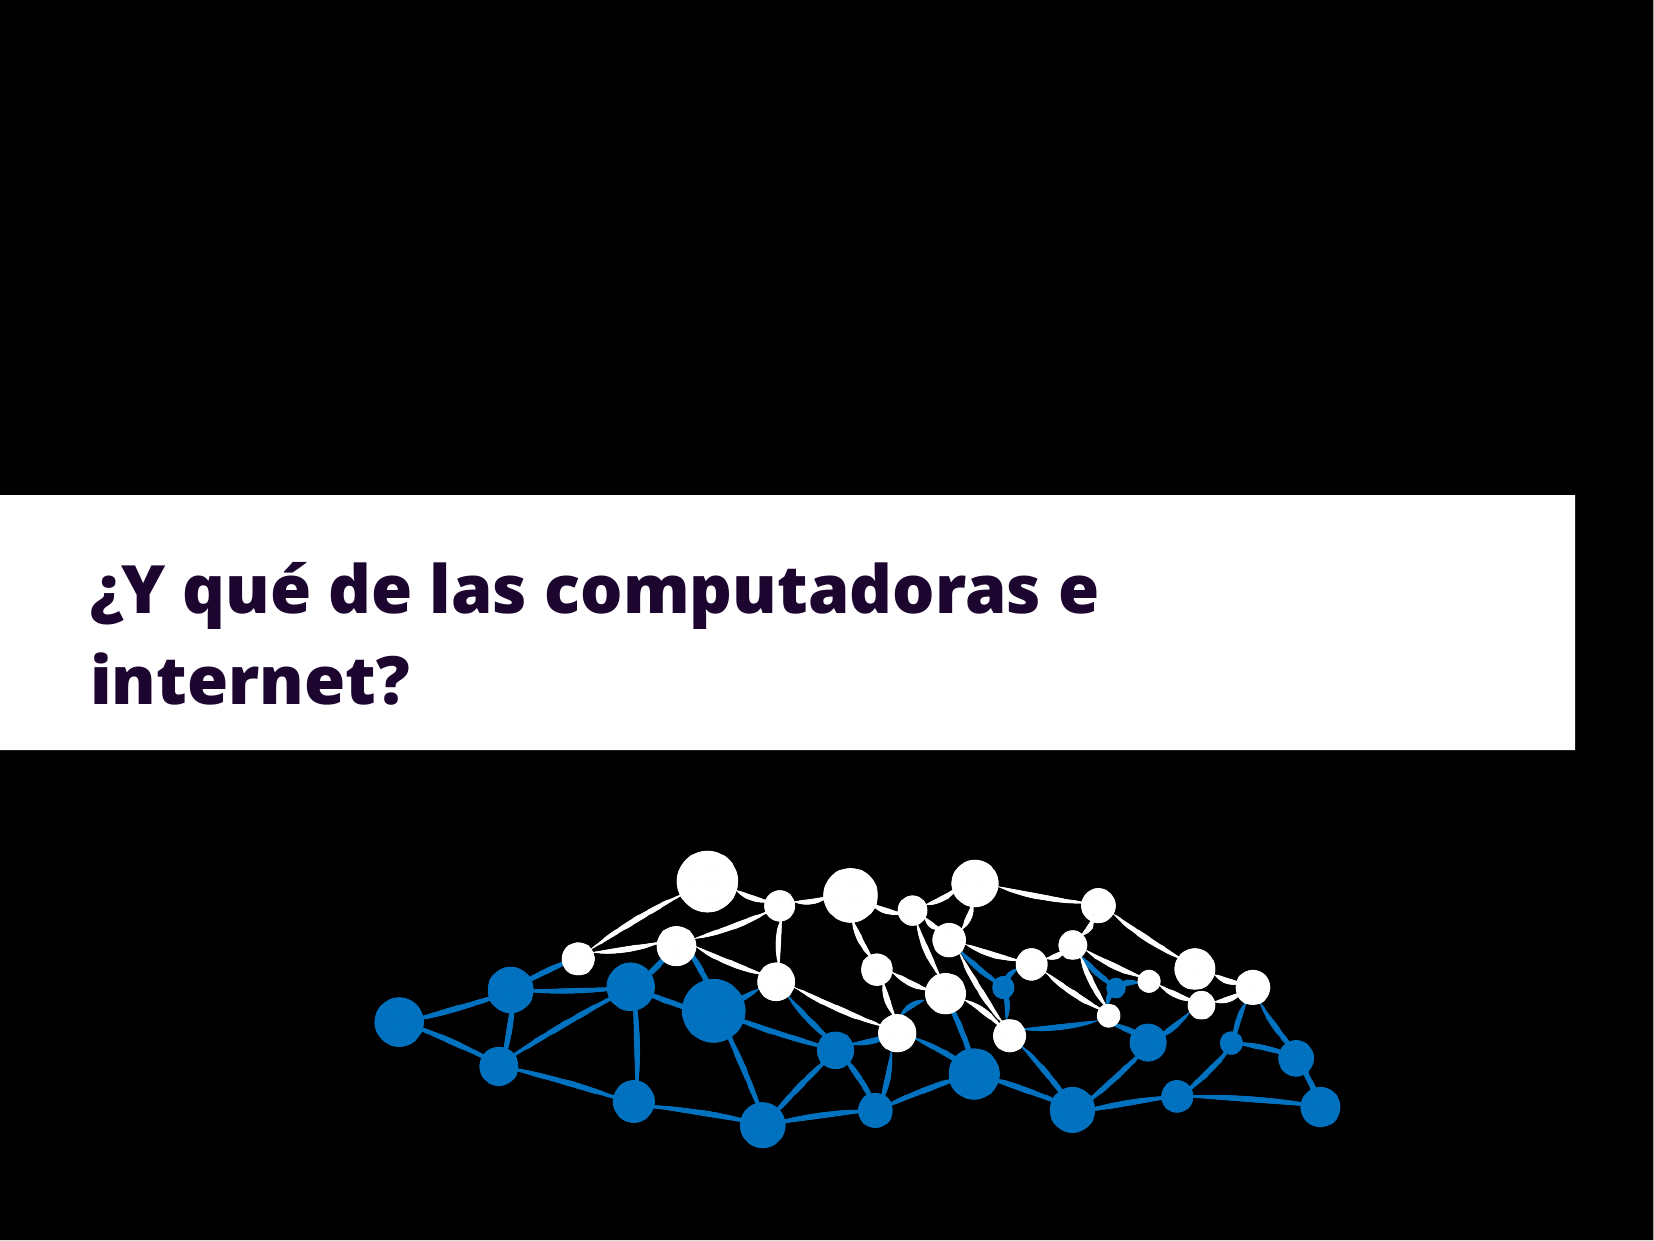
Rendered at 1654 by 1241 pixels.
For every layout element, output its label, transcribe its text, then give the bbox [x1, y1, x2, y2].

picture [345, 794, 1381, 1215]
text_box [0, 0, 1654, 1241]
title ¿Y qué de las computadoras e internet? [90, 542, 1626, 691]
